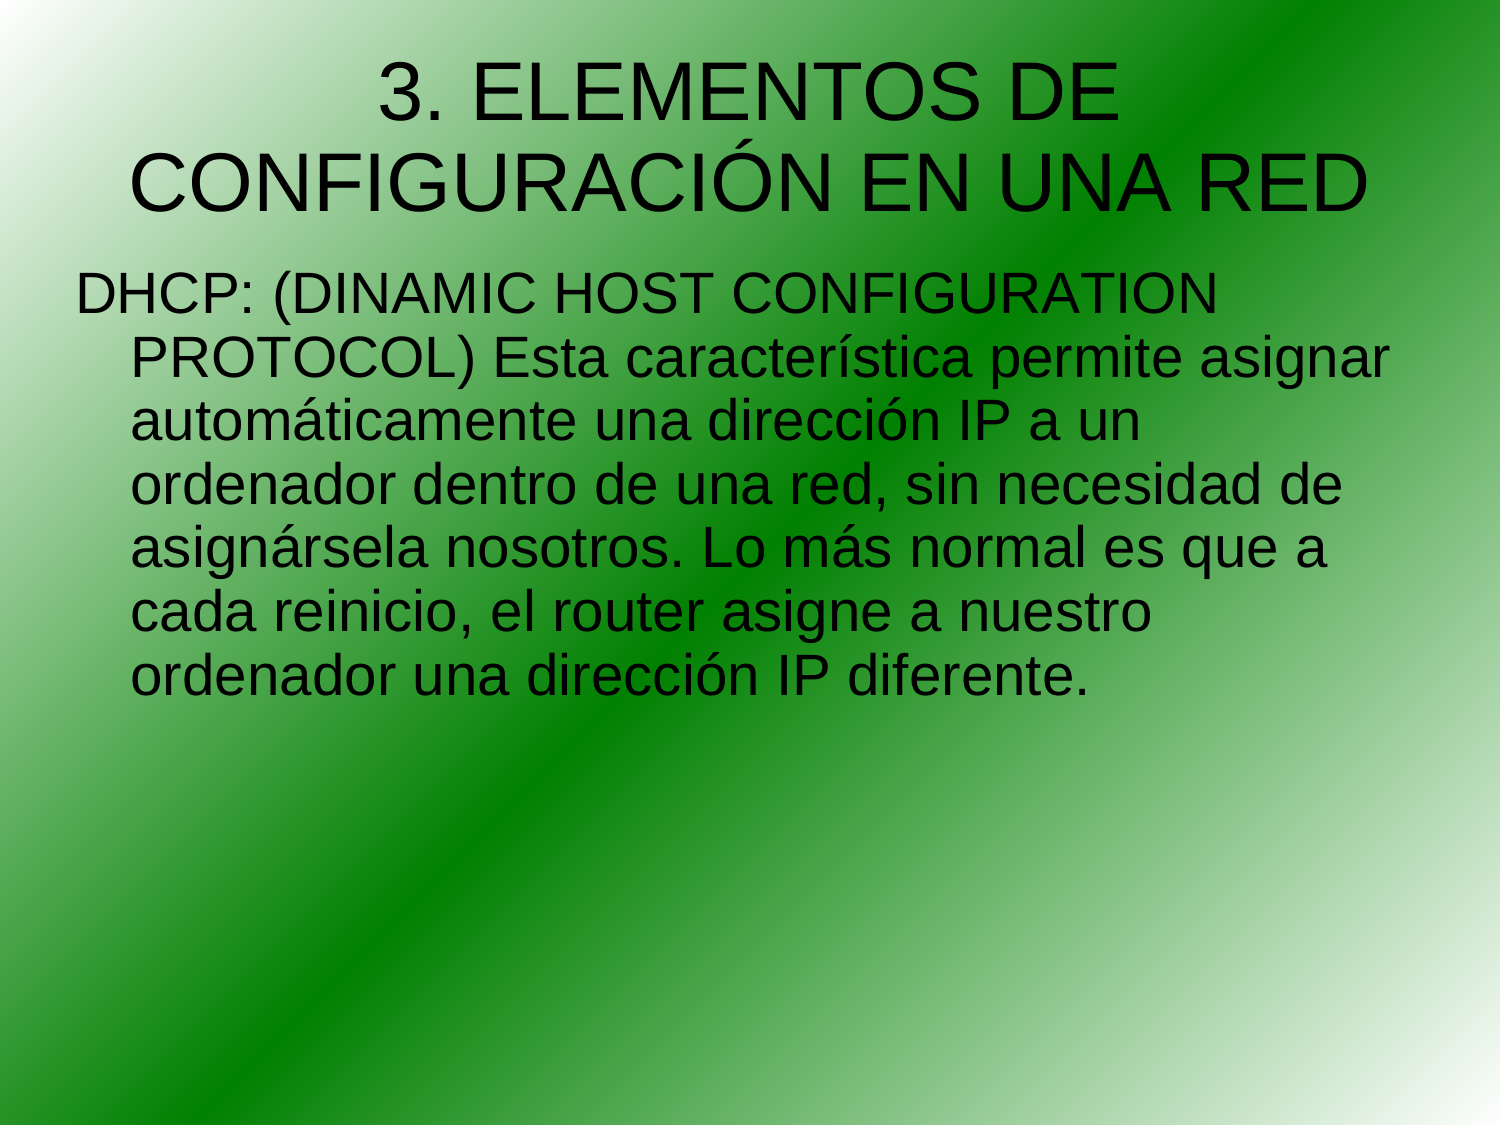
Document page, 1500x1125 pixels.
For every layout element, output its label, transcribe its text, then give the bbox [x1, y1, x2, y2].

title 3. ELEMENTOS DE CONFIGURACIÓN EN UNA RED [75, 28, 1425, 249]
list DHCP: (DINAMIC HOST CONFIGURATION PROTOCOL) Esta característica permite asignar automáticamente una dirección IP a un ordenador dentro de una red, sin necesidad de asignársela nosotros. Lo más normal es que a cada reinicio, el router asigne a nuestro ordenador una dirección IP diferente. [75, 262, 1425, 991]
